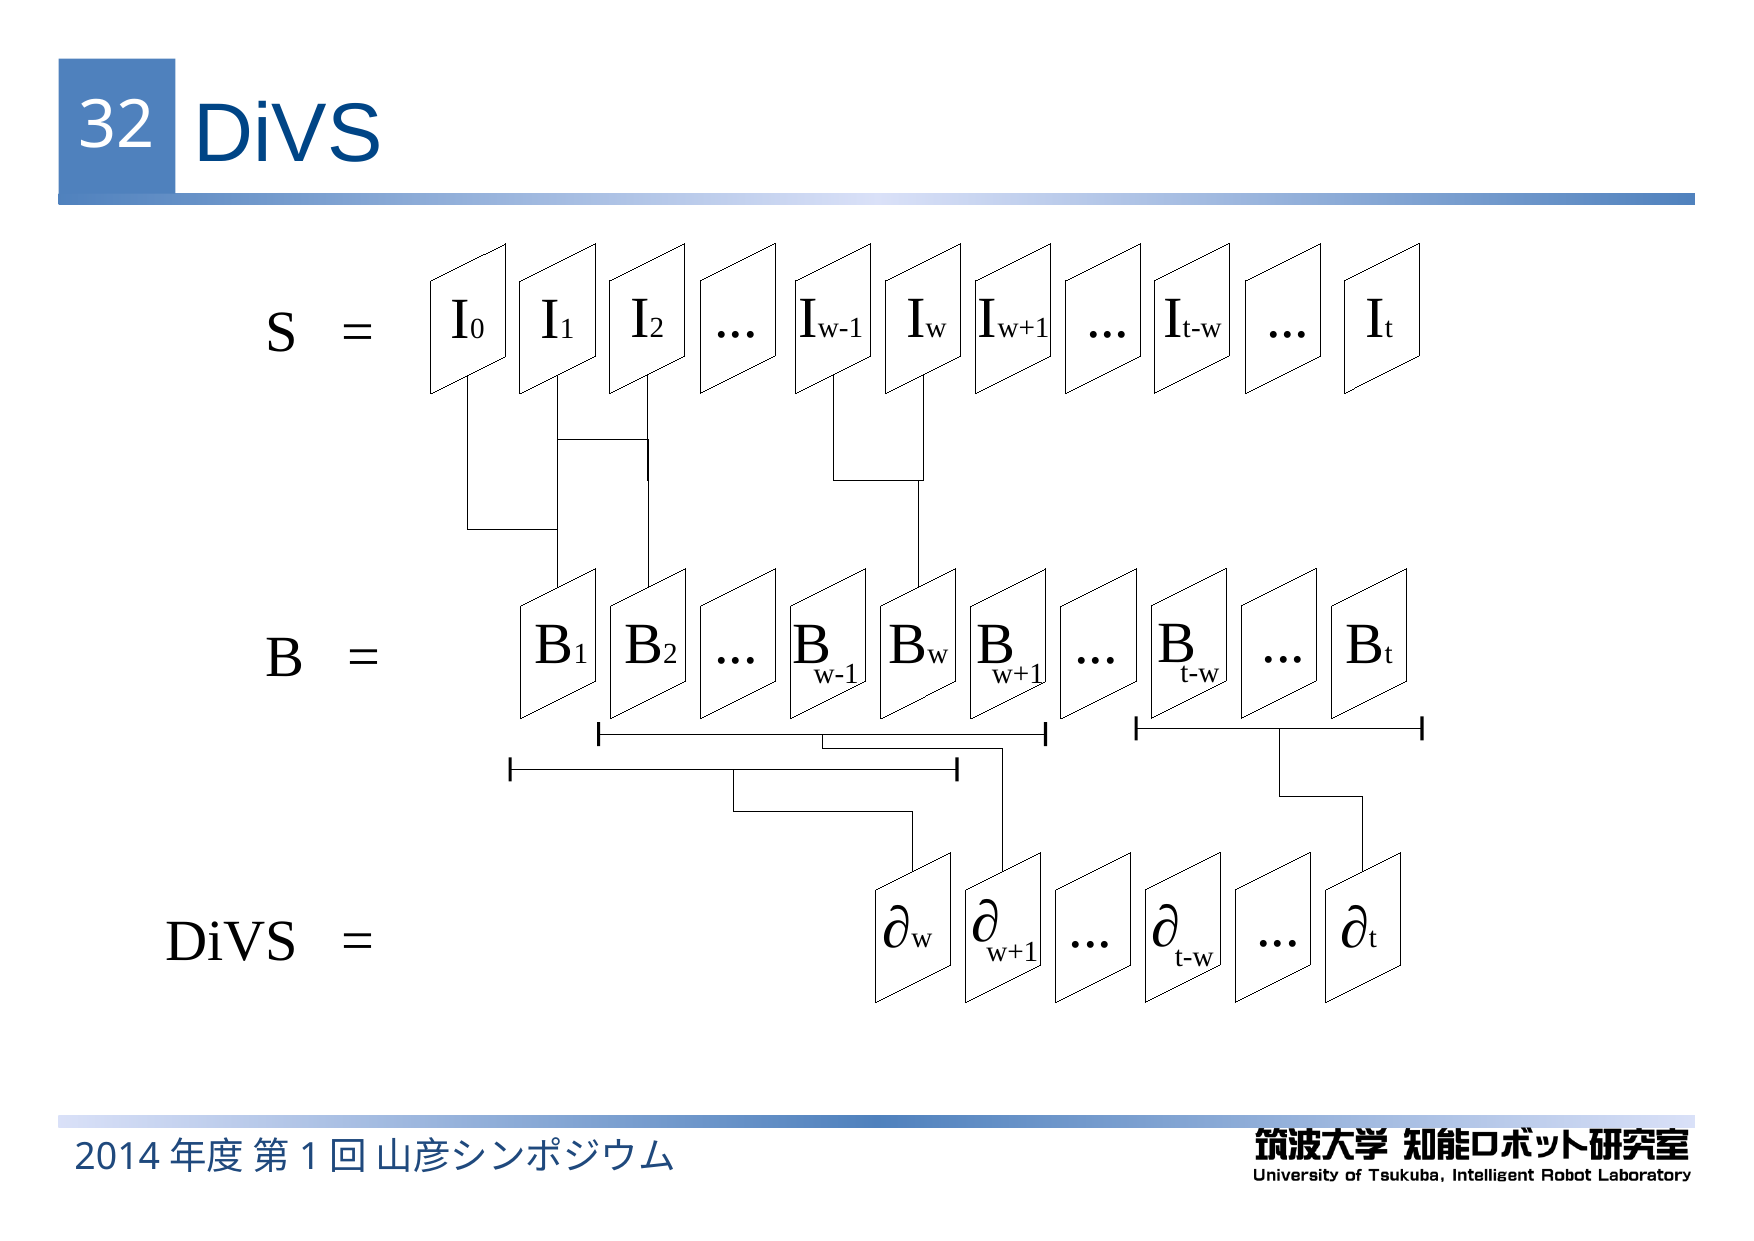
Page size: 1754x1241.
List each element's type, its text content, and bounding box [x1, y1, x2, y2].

text_box [610, 684, 680, 719]
text_box [795, 359, 865, 394]
text_box [981, 243, 1051, 278]
text_box [886, 568, 956, 603]
text_box [790, 684, 832, 719]
text_box Iw [891, 278, 963, 359]
text_box [1156, 568, 1227, 603]
text_box [970, 684, 1013, 719]
text_box It [1350, 278, 1414, 359]
text_box [1159, 243, 1230, 278]
text_box [1055, 968, 1125, 1003]
text_box [1154, 359, 1223, 394]
text_box ∂w [867, 888, 948, 968]
text_box t-w [1165, 649, 1235, 697]
text_box I1 [525, 279, 590, 359]
text_box ... [1241, 887, 1315, 968]
text_box [1059, 852, 1131, 967]
text_box [1325, 968, 1395, 1003]
text_box B [962, 603, 1064, 684]
text_box [1150, 852, 1221, 887]
text_box [965, 962, 1019, 1003]
title DiVS [193, 61, 1651, 205]
text_box [1060, 684, 1131, 719]
text_box Bw [880, 603, 962, 684]
text_box [1151, 683, 1194, 719]
text_box Iw+1 [963, 278, 1066, 359]
text_box ... [1247, 603, 1321, 683]
text_box B1 [519, 603, 604, 684]
text_box Iw-1 [783, 278, 879, 359]
text_box [1245, 243, 1321, 394]
text_box [796, 568, 866, 603]
text_box [975, 359, 1045, 394]
text_box I2 [615, 278, 680, 359]
text_box [430, 243, 506, 394]
text_box ... [1054, 888, 1128, 968]
text_box B [1142, 603, 1231, 683]
text_box [616, 568, 686, 603]
picture [1252, 1127, 1691, 1182]
text_box [1337, 568, 1407, 603]
text_box [981, 852, 1041, 882]
text_box B [777, 603, 880, 684]
text_box [879, 852, 951, 967]
text_box DiVS = [150, 901, 405, 981]
text_box [1241, 568, 1317, 719]
text_box [520, 684, 590, 719]
text_box ∂t [1325, 888, 1414, 968]
text_box w+1 [977, 649, 1060, 698]
text_box [875, 968, 945, 1003]
text_box [1065, 243, 1141, 394]
text_box ... [699, 603, 773, 684]
text_box w-1 [798, 649, 875, 698]
text_box ... [1064, 603, 1133, 684]
text_box [1344, 243, 1420, 394]
text_box [609, 243, 685, 394]
text_box [705, 243, 776, 357]
text_box ∂ [1136, 887, 1226, 968]
text_box [706, 568, 776, 683]
text_box S = [250, 292, 404, 372]
text_box [700, 359, 769, 394]
text_box [526, 568, 596, 603]
text_box t-w [1160, 933, 1229, 981]
text_box ... [1071, 278, 1145, 359]
text_box Bt [1331, 603, 1420, 684]
text_box ... [1251, 278, 1325, 359]
text_box B2 [609, 603, 693, 684]
text_box [700, 684, 770, 719]
text_box [1329, 852, 1401, 888]
text_box B = [250, 617, 410, 697]
text_box w+1 [971, 927, 1054, 976]
text_box [880, 684, 950, 719]
text_box ... [699, 278, 773, 359]
text_box [1145, 968, 1188, 1003]
text_box [801, 243, 871, 278]
text_box [885, 243, 961, 394]
text_box [1067, 568, 1137, 683]
text_box [519, 243, 596, 394]
text_box [977, 568, 1046, 603]
text_box It-w [1148, 278, 1245, 359]
text_box ∂ [956, 882, 1059, 962]
text_box I0 [435, 279, 500, 359]
text_box [1235, 852, 1311, 1003]
text_box [1331, 684, 1401, 719]
